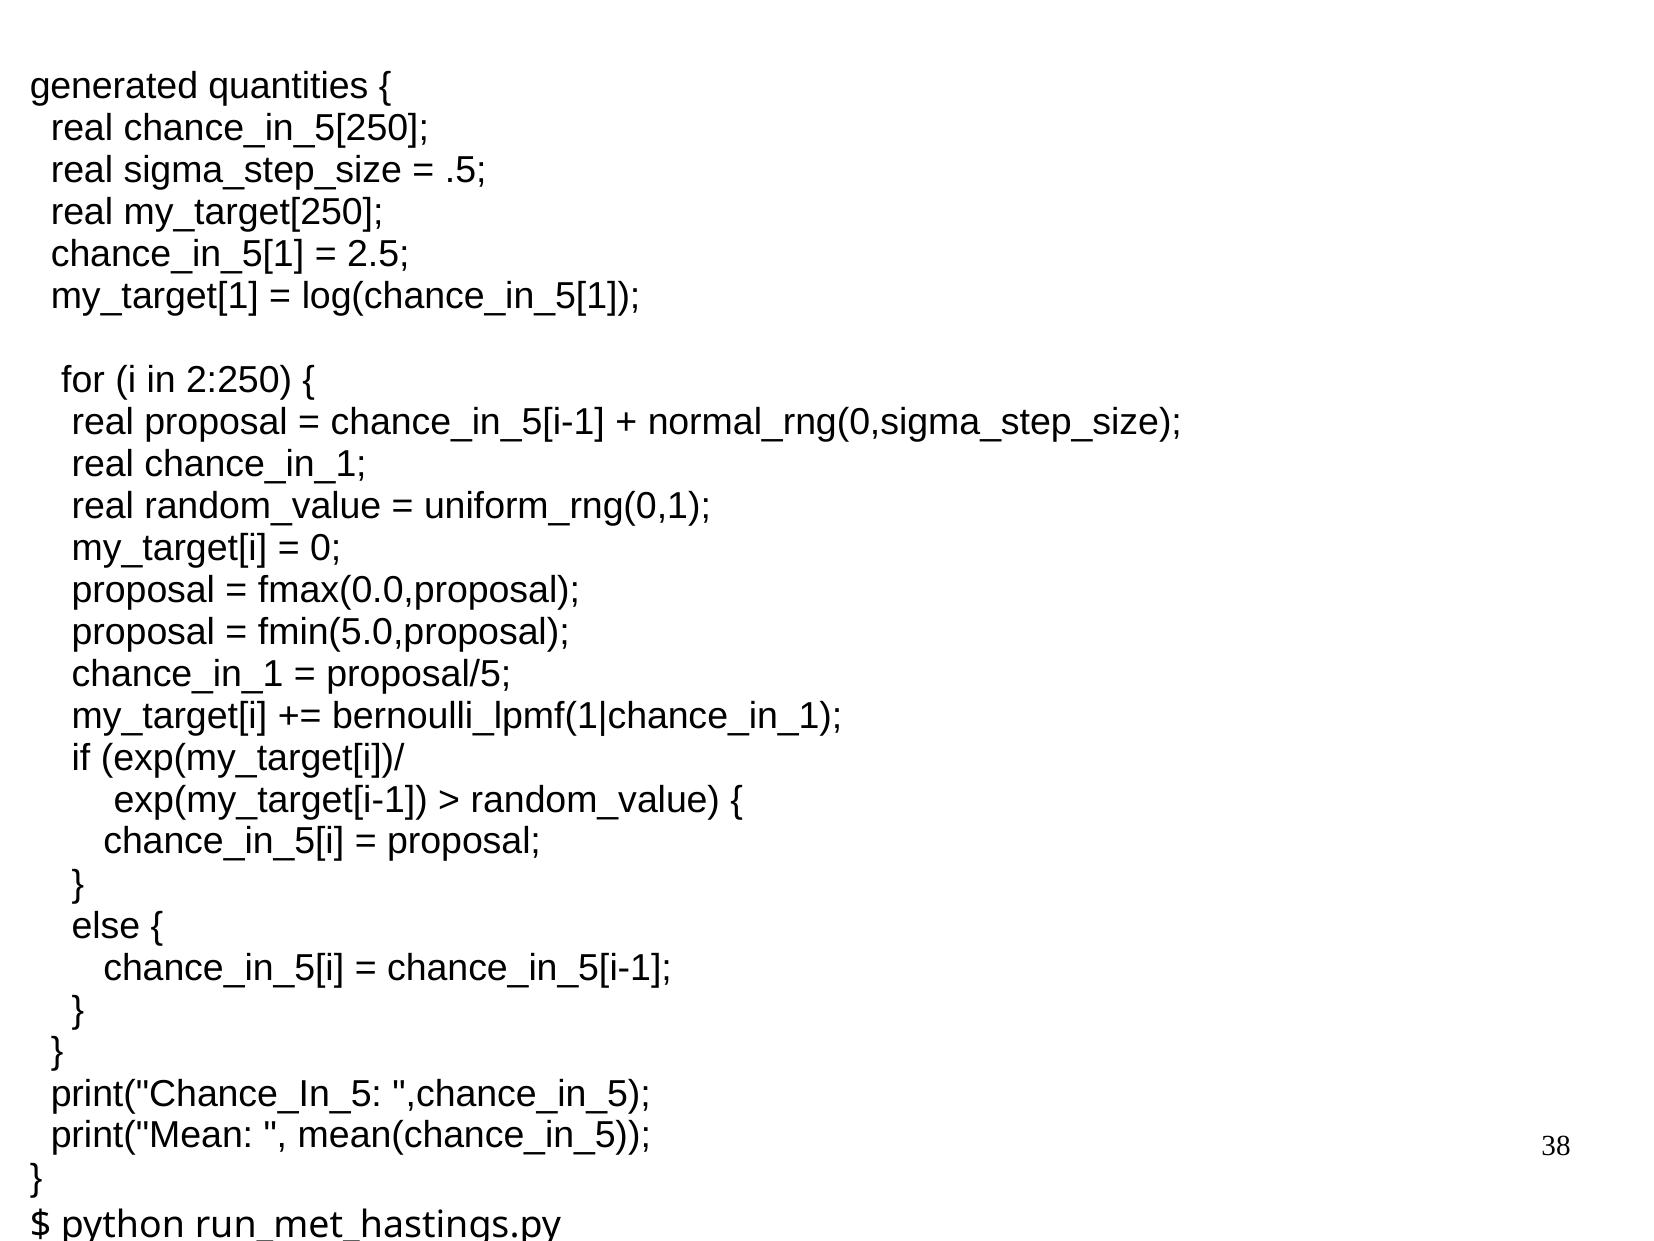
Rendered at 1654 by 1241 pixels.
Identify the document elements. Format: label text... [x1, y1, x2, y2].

text_box generated quantities { real chance_in_5[250]; real sigma_step_size = .5; real my_target[250]; chance_in_5[1] = 2.5; my_target[1] = log(chance_in_5[1]); for (i in 2:250) { real proposal = chance_in_5[i-1] + normal_rng(0,sigma_step_size); real chance_in_1; real random_value = uniform_rng(0,1); my_target[i] = 0; proposal = fmax(0.0,proposal); proposal = fmin(5.0,proposal); chance_in_1 = proposal/5; my_target[i] += bernoulli_lpmf(1|chance_in_1); if (exp(my_target[i])/ exp(my_target[i-1]) > random_value) { chance_in_5[i] = proposal; } else { chance_in_5[i] = chance_in_5[i-1]; } } print("Chance_In_5: ",chance_in_5); print("Mean: ", mean(chance_in_5)); } $ python run_met_hastings.py [15, 14, 1654, 1241]
